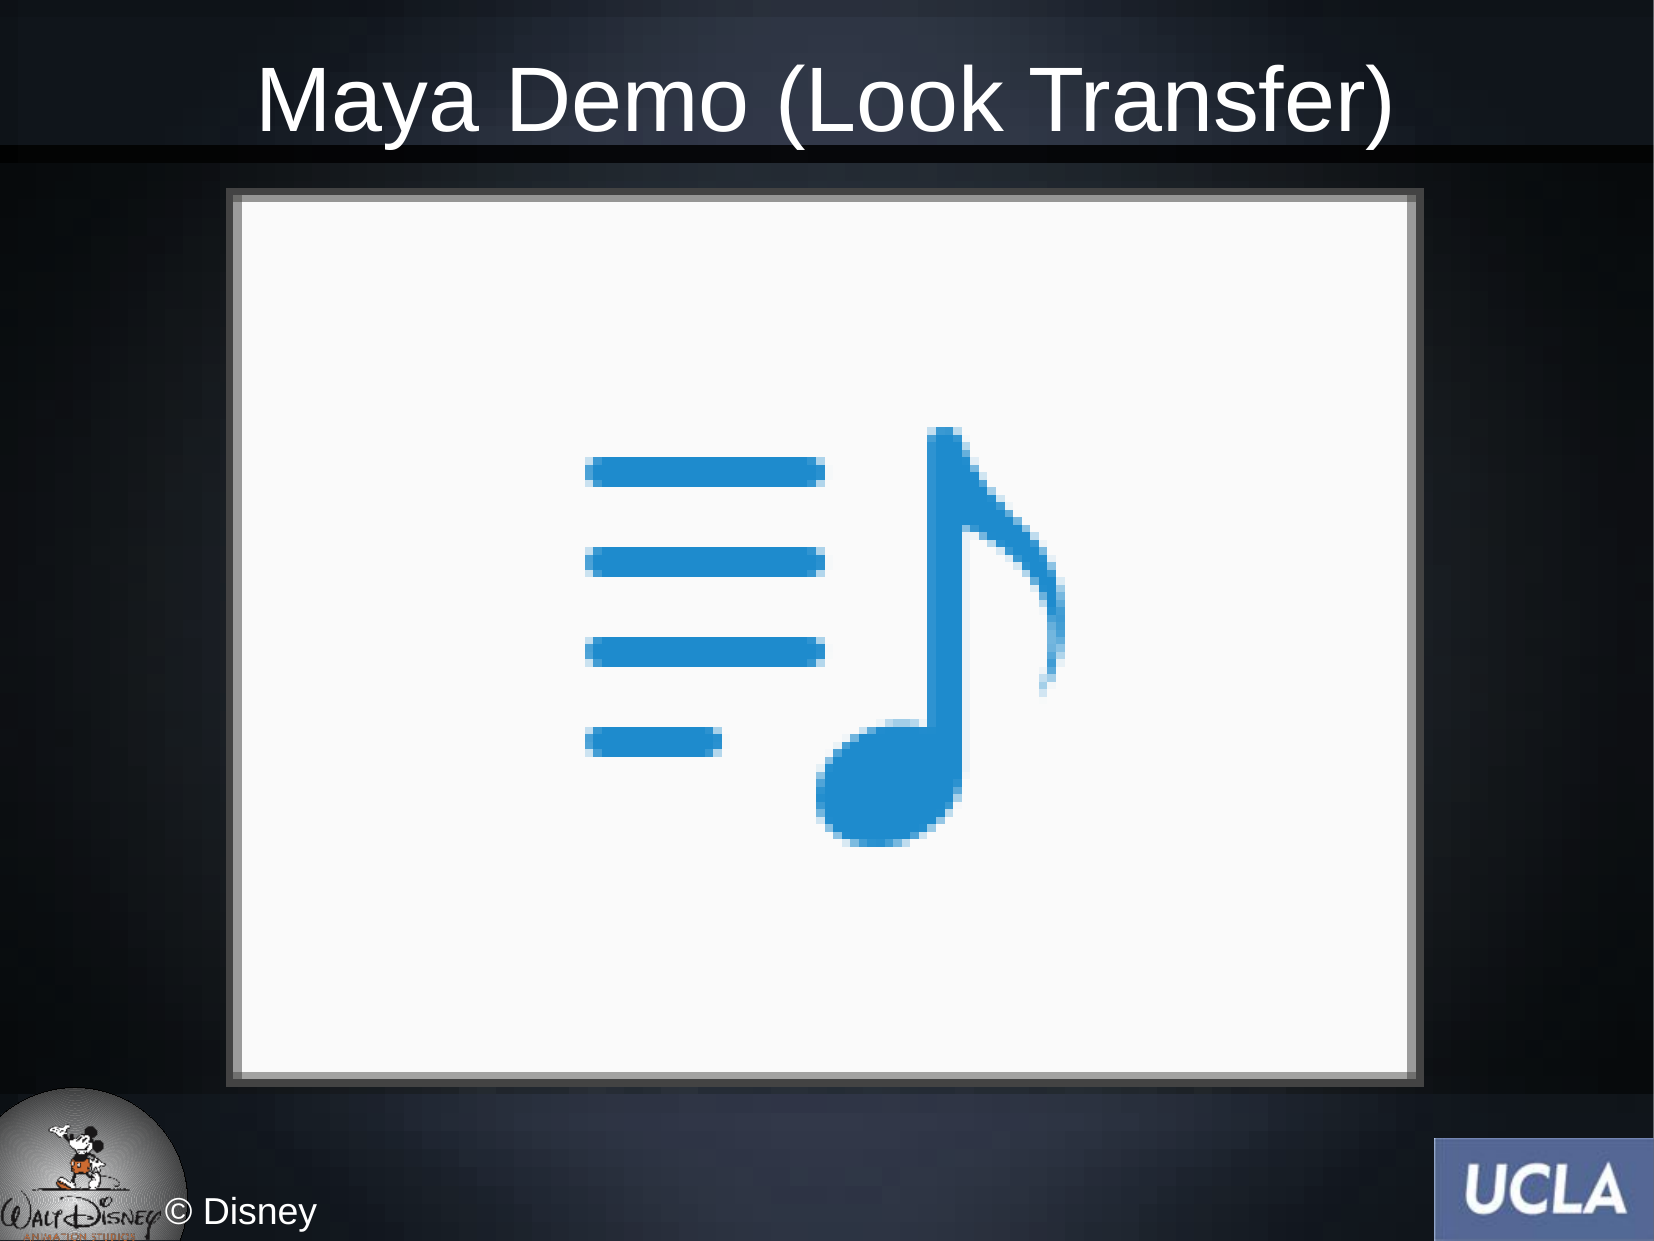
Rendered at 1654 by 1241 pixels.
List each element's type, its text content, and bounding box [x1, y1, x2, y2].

picture [0, 0, 1654, 1241]
text_box [225, 187, 1426, 1088]
title Maya Demo (Look Transfer) [82, 48, 1571, 152]
